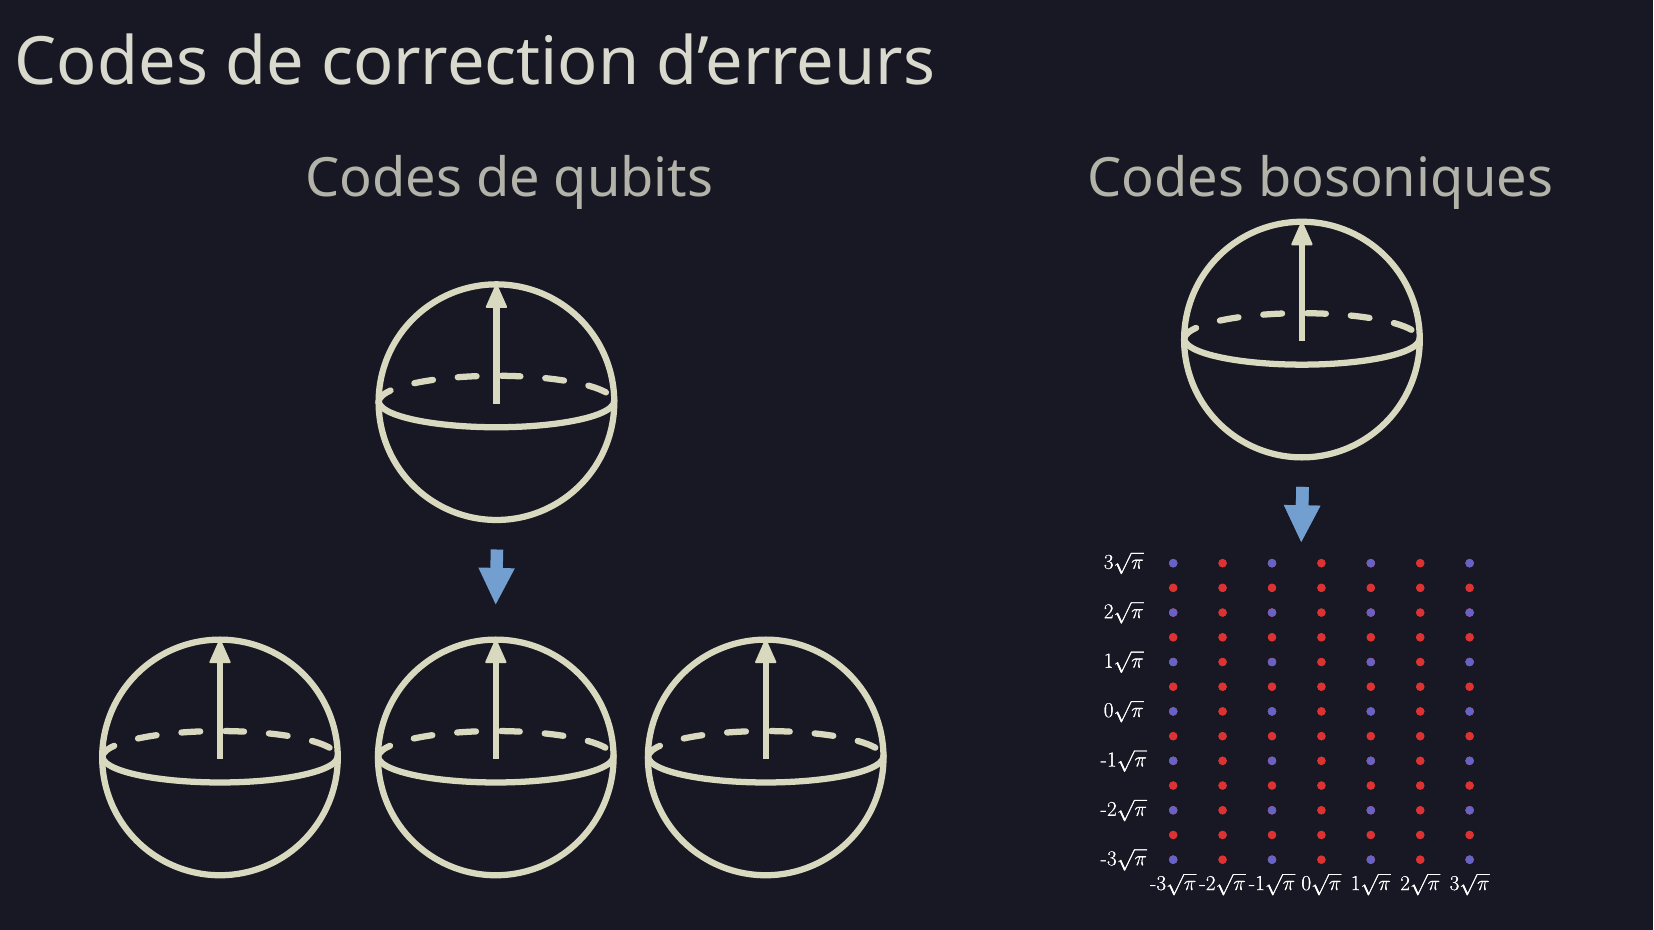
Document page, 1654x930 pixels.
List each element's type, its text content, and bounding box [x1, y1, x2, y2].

text_box Codes de correction d’erreurs [0, 5, 1397, 108]
text_box Codes bosoniques [1072, 131, 1585, 234]
text_box Codes de qubits [290, 131, 699, 234]
picture [1097, 549, 1493, 899]
